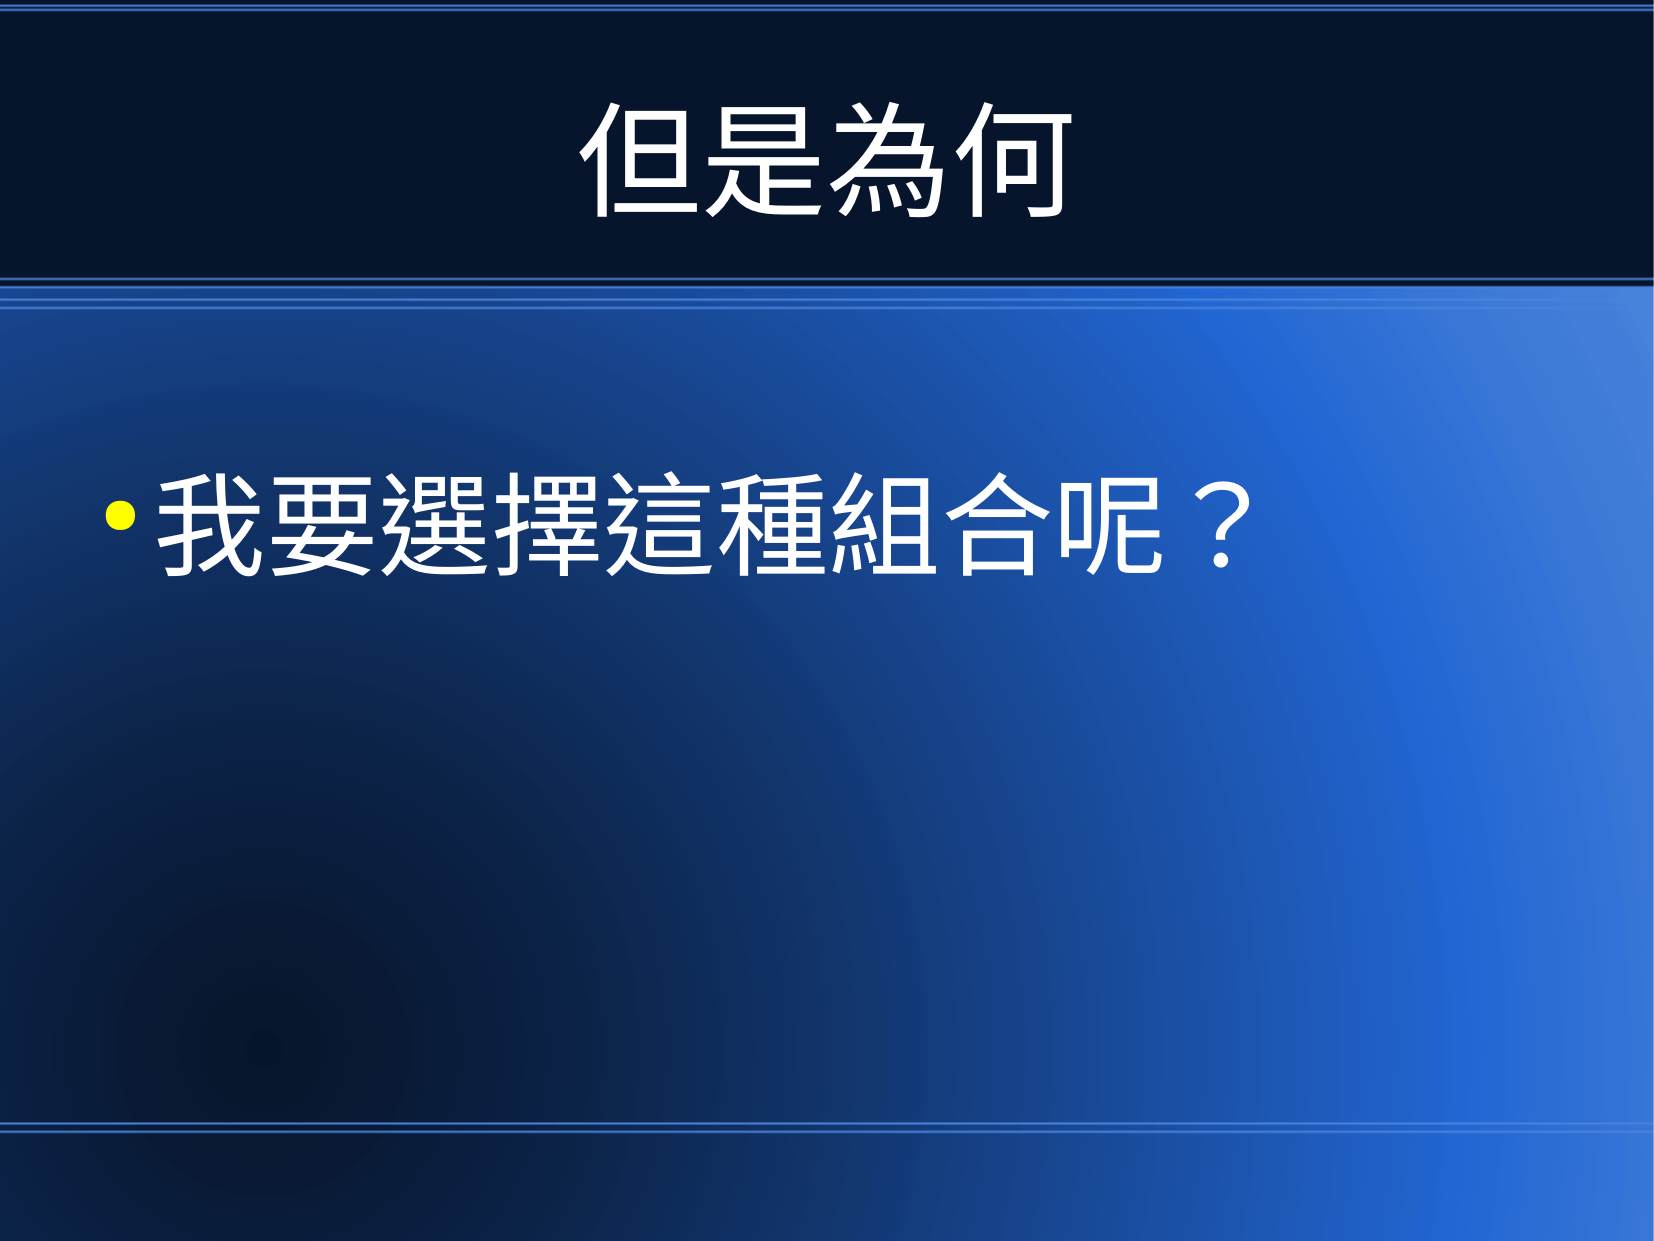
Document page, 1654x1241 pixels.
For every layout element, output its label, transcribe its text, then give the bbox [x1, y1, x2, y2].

list 我要選擇這種組合呢？ [82, 355, 1571, 1241]
picture [0, 0, 1654, 1241]
title 但是為何 [82, 49, 1571, 257]
